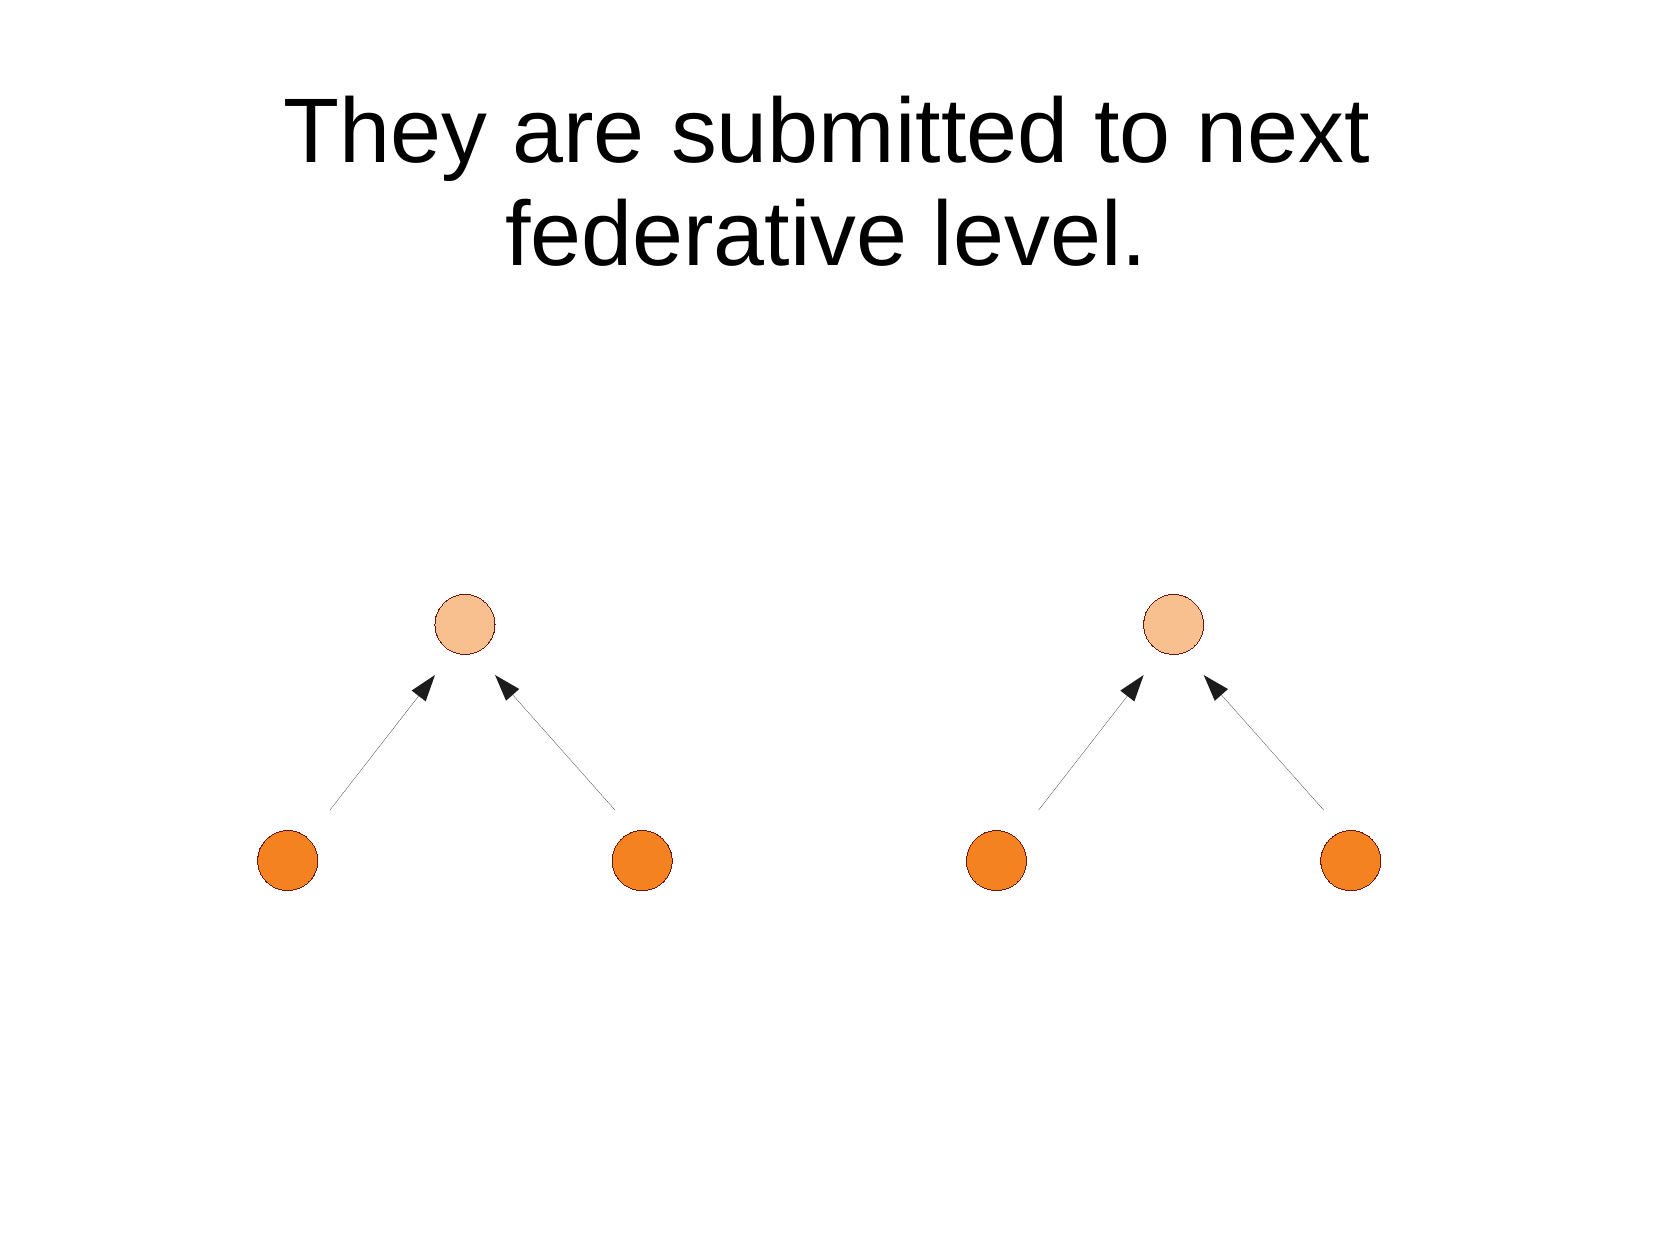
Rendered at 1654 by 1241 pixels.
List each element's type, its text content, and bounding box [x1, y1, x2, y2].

text_box [1320, 830, 1381, 891]
text_box [1143, 594, 1204, 655]
text_box [434, 594, 496, 655]
text_box [257, 830, 318, 891]
text_box [612, 830, 673, 891]
text_box [966, 830, 1027, 891]
title They are submitted to next federative level. [82, 78, 1571, 287]
